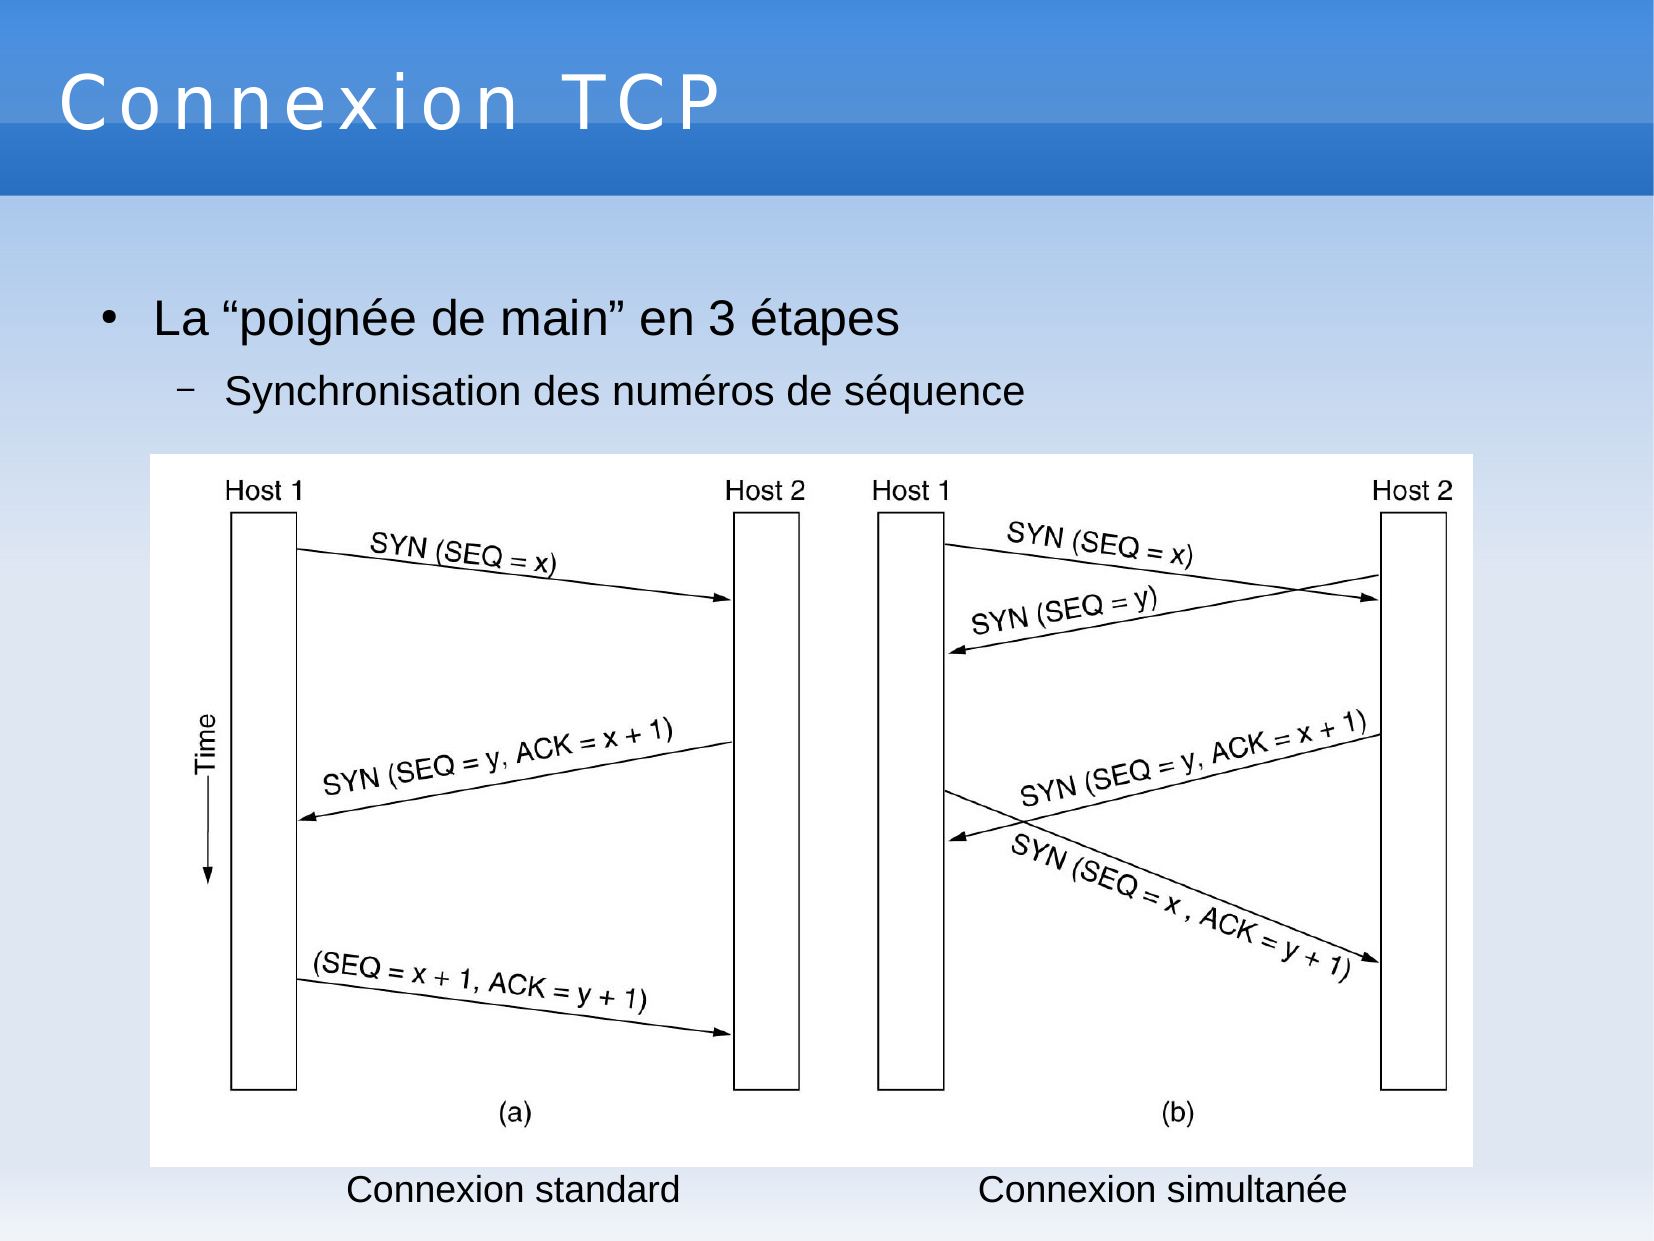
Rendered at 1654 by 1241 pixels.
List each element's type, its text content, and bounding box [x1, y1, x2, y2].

picture [0, 0, 1654, 1241]
text_box Connexion simultanée [963, 1161, 1363, 1218]
list La “poignée de main” en 3 étapes Synchronisation des numéros de séquence [82, 290, 1571, 1109]
title Connexion TCP [59, 29, 1270, 178]
text_box Connexion standard [331, 1161, 696, 1218]
